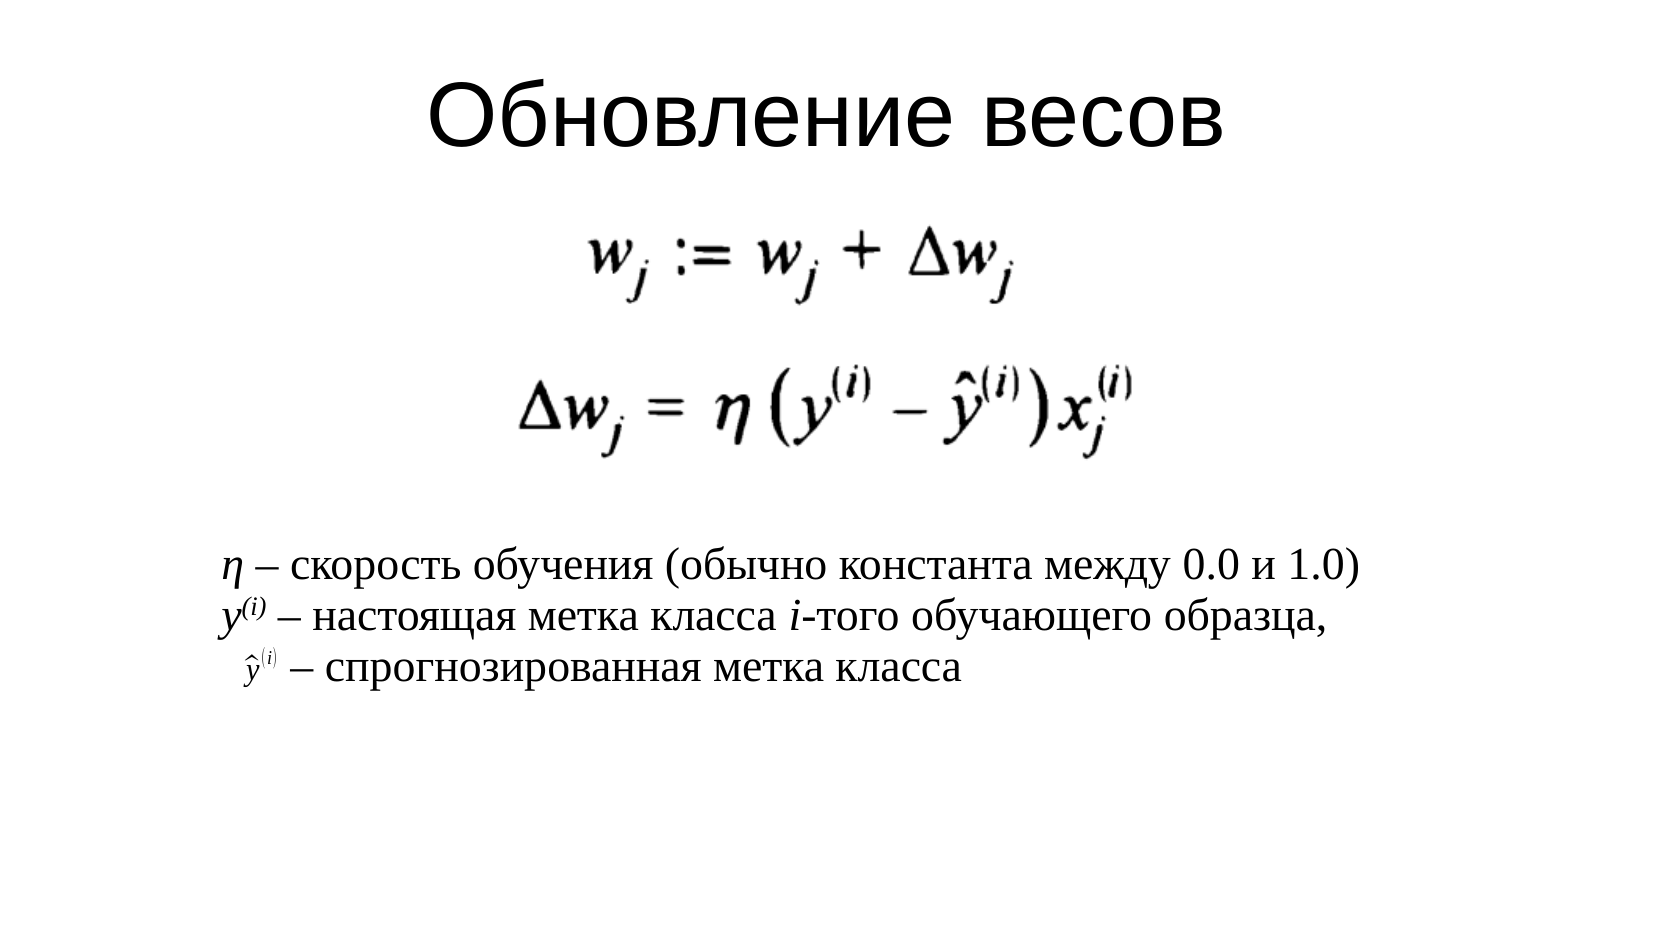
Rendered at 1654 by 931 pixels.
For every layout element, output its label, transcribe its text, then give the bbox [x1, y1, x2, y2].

chart [242, 645, 278, 688]
picture [566, 206, 1034, 315]
text_box η – скорость обучения (обычно константа между 0.0 и 1.0) y(i) – настоящая метка класса i-того обучающего образца, – спрогнозированная метка класса [206, 531, 1466, 798]
picture [489, 354, 1152, 470]
title Обновление весов [82, 37, 1571, 193]
